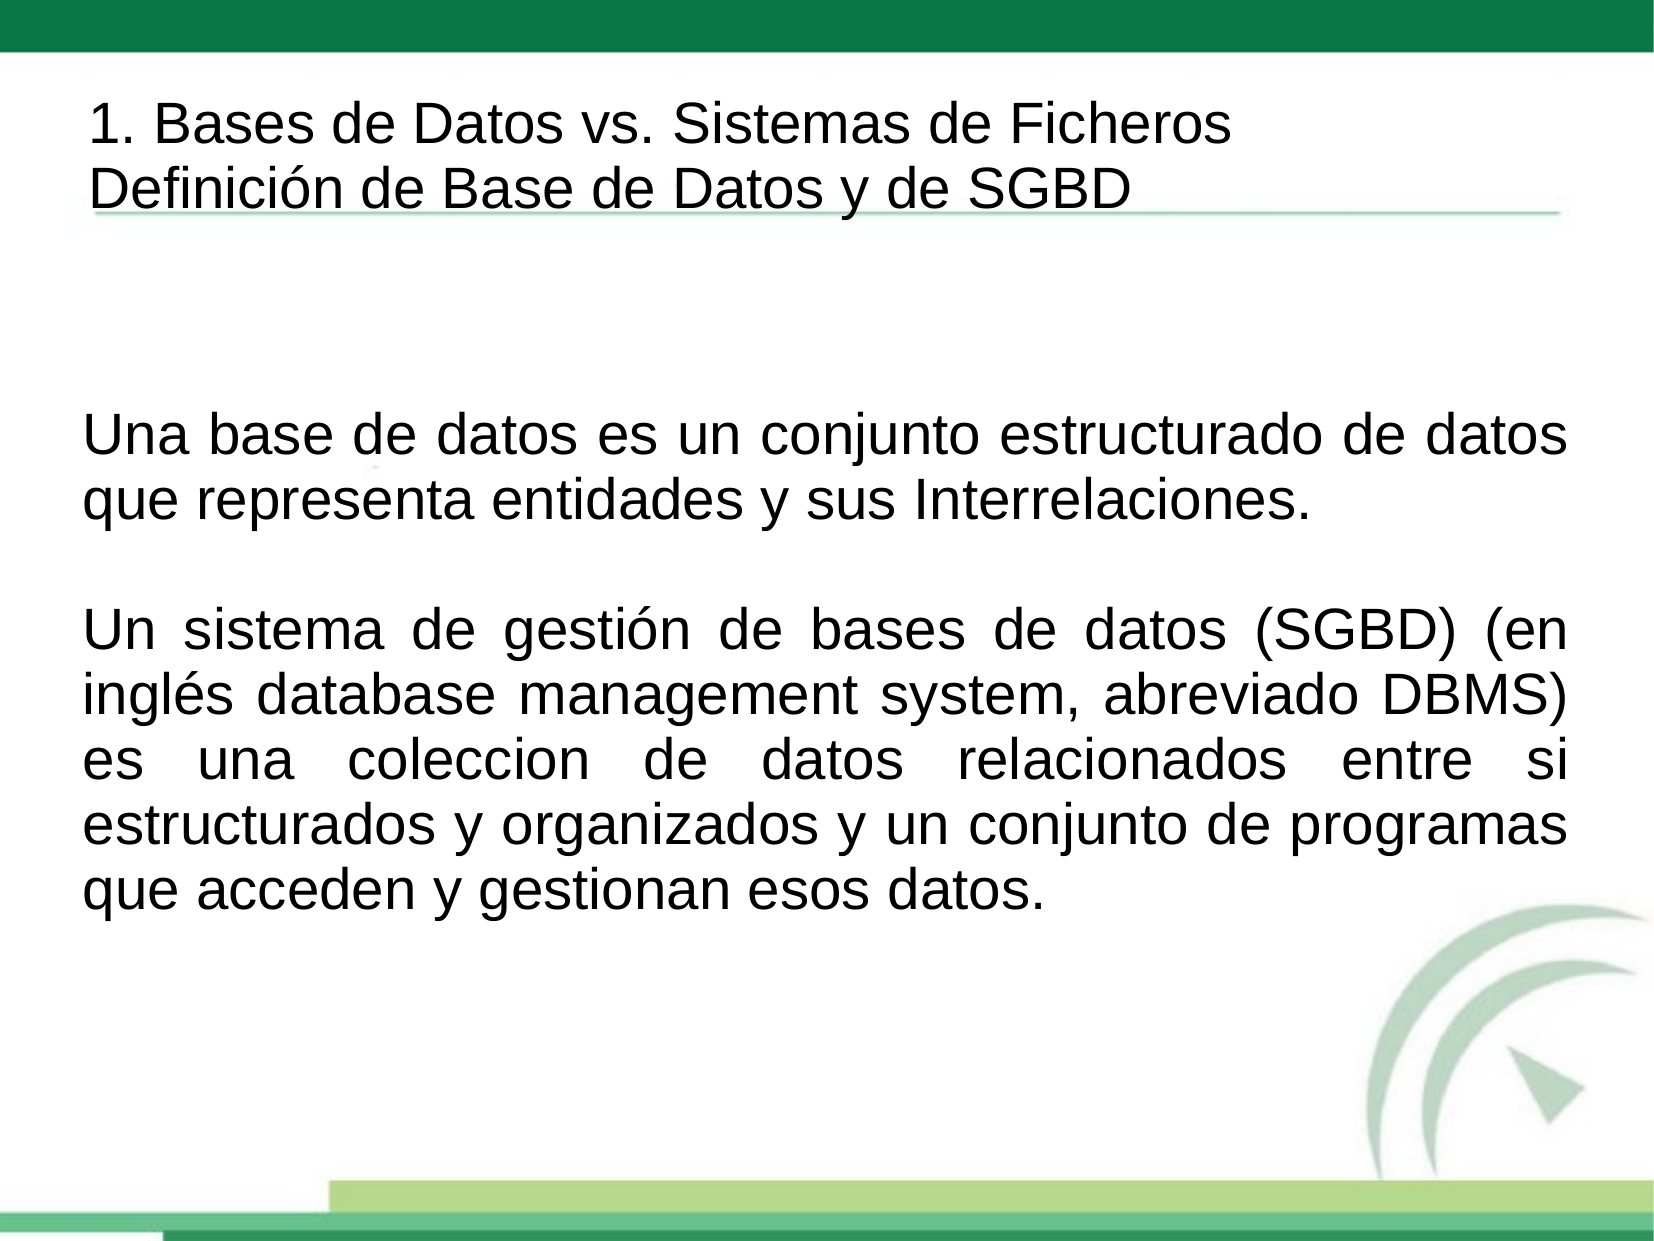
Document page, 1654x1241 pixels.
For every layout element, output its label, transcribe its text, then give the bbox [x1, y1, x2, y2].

title 1. Bases de Datos vs. Sistemas de Ficheros Definición de Base de Datos y de SGBD [88, 60, 1577, 253]
subtitle Una base de datos es un conjunto estructurado de datos que representa entidades y sus Interrelaciones. Un sistema de gestión de bases de datos (SGBD) (en inglés database management system, abreviado DBMS) es una coleccion de datos relacionados entre si estructurados y organizados y un conjunto de programas que acceden y gestionan esos datos. [82, 290, 1571, 1109]
picture [0, 0, 1654, 1241]
